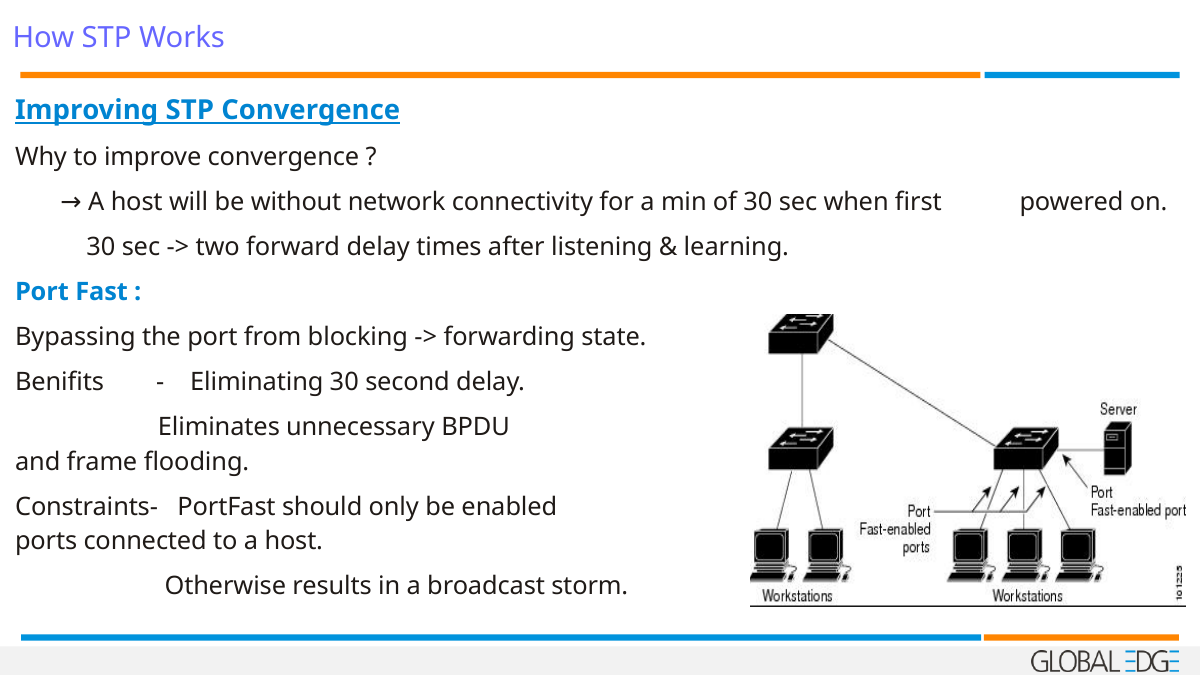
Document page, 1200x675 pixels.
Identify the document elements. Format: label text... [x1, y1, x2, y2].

title How STP Works [12, 9, 1088, 63]
picture [750, 314, 1186, 607]
picture [1031, 650, 1179, 672]
list Improving STP Convergence Why to improve convergence ? → A host will be without network connectivity for a min of 30 sec when first powered on. 30 sec -> two forward delay times after listening & learning. Port Fast : Bypassing the port from blocking -> forwarding state. Benifits - Eliminating 30 second delay. Eliminates unnecessary BPDU traffic and frame flooding. Constraints- PortFast should only be enabled on ports connected to a host. Otherwise results in a broadcast storm. [15, 89, 1186, 616]
